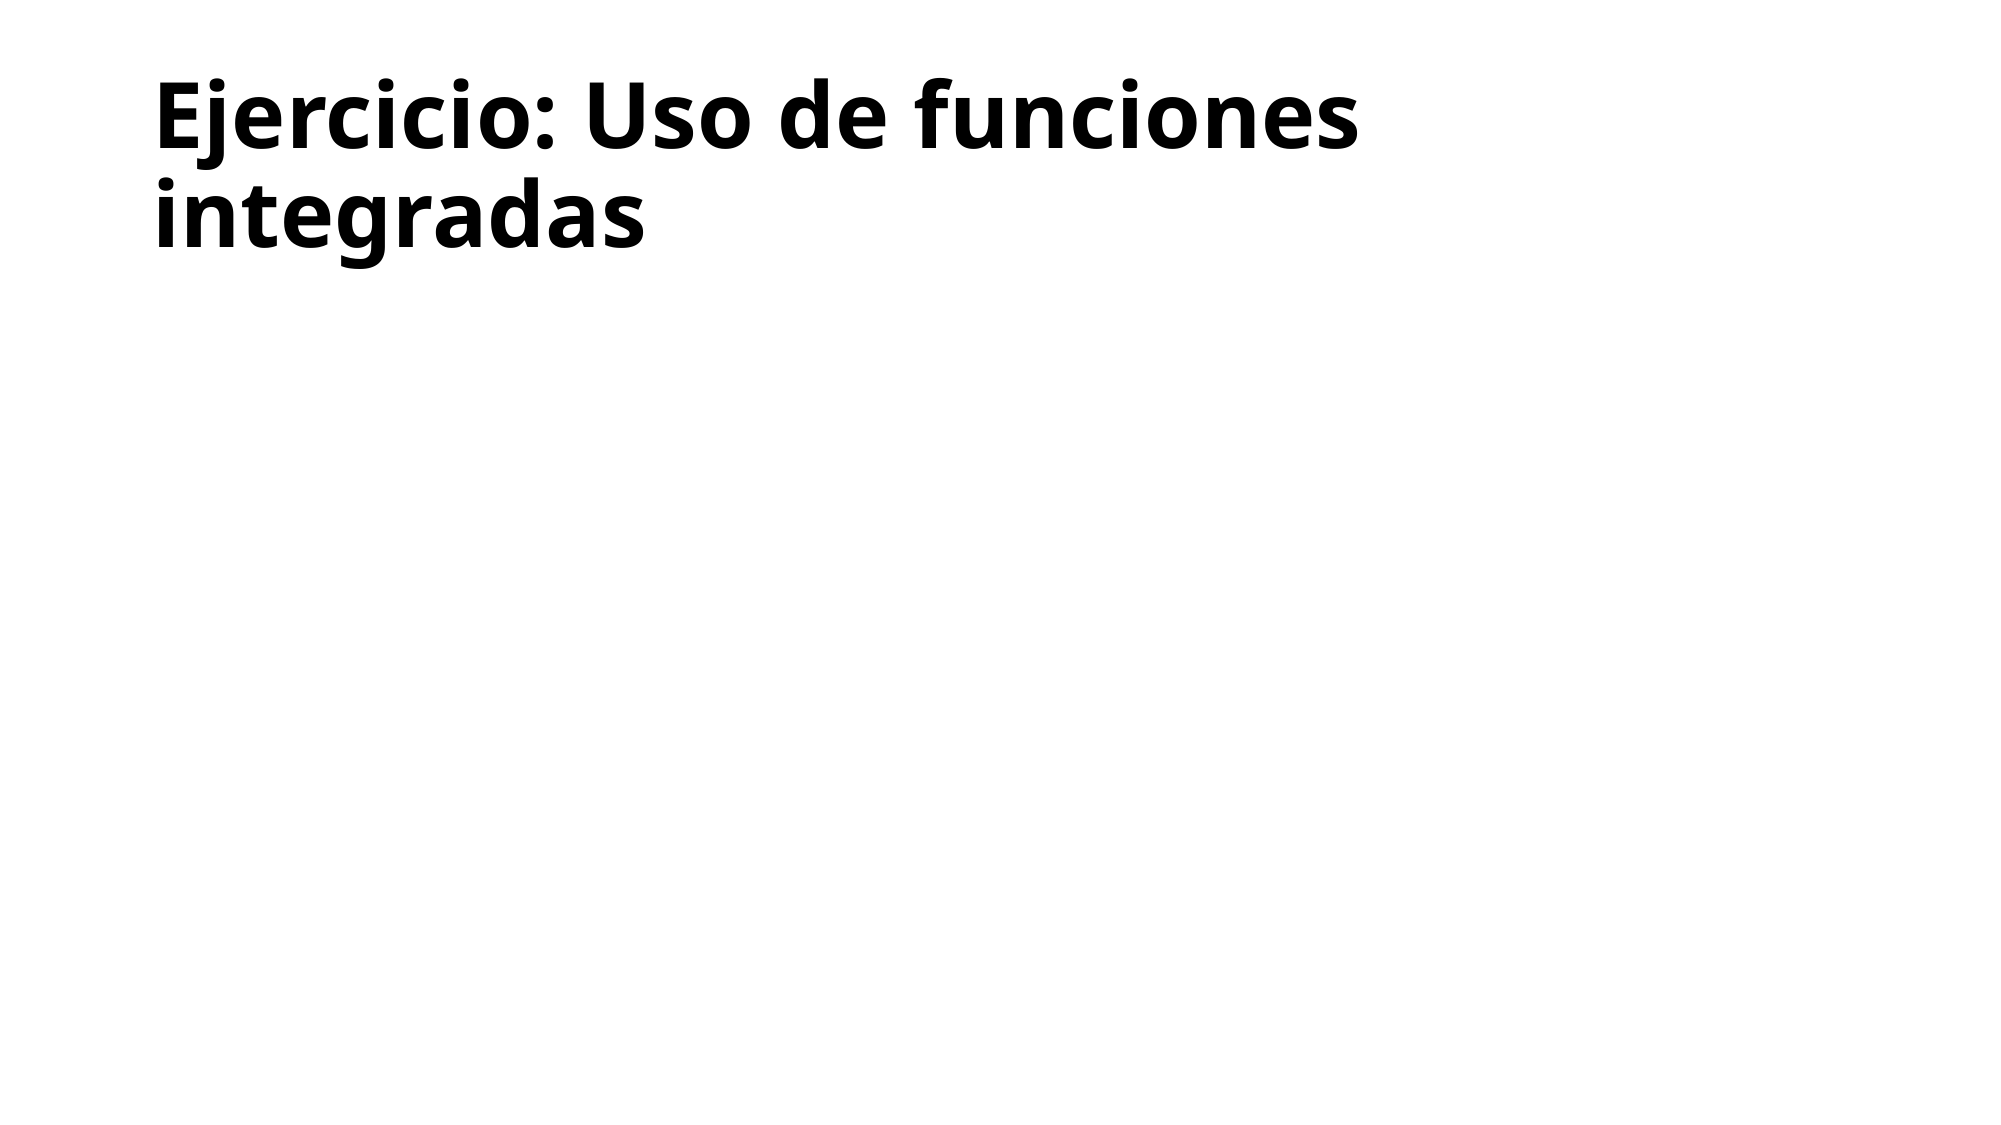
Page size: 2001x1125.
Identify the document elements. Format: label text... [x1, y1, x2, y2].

title Ejercicio: Uso de funciones integradas [137, 59, 1863, 278]
